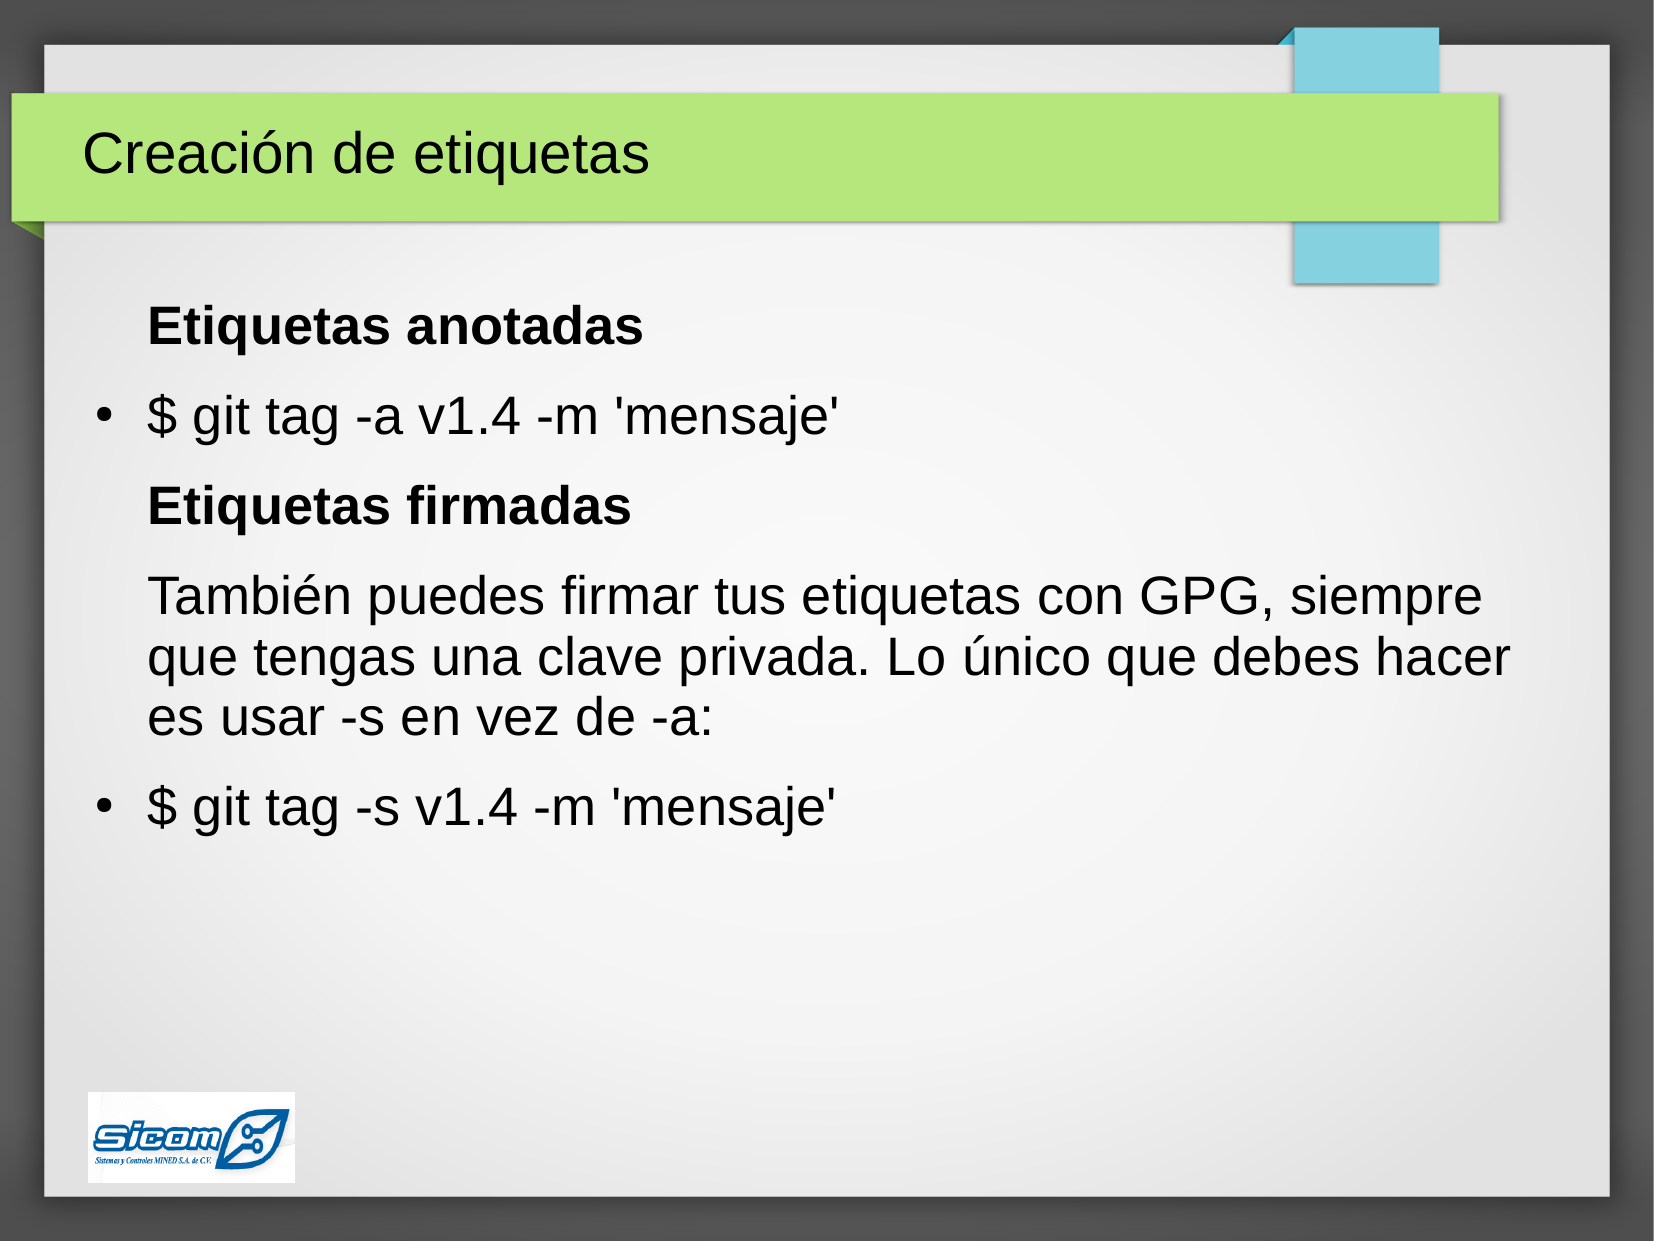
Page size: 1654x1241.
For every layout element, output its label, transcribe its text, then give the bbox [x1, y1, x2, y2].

title Creación de etiquetas [82, 94, 1264, 213]
list Etiquetas anotadas $ git tag -a v1.4 -m 'mensaje' Etiquetas firmadas También puedes firmar tus etiquetas con GPG, siempre que tengas una clave privada. Lo único que debes hacer es usar -s en vez de -a: $ git tag -s v1.4 -m 'mensaje' [76, 295, 1565, 1015]
picture [0, 0, 1654, 1241]
